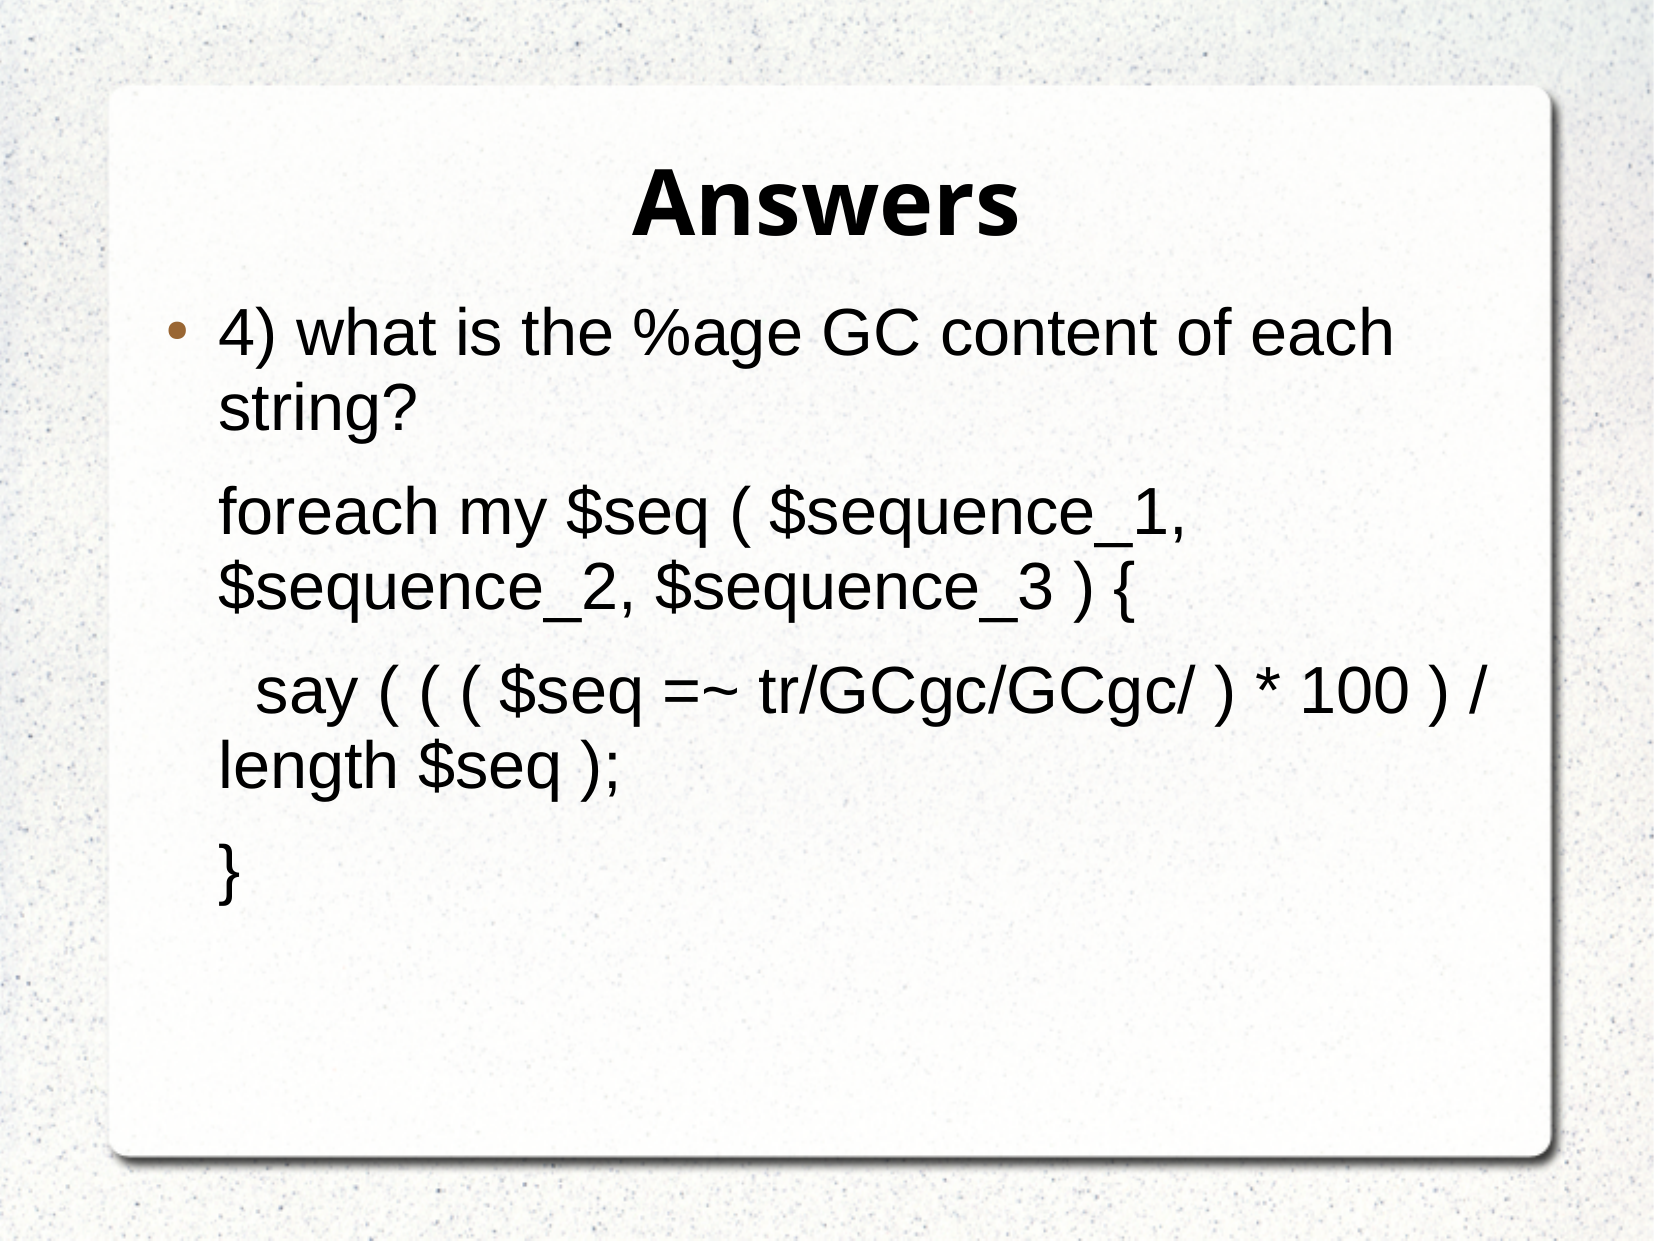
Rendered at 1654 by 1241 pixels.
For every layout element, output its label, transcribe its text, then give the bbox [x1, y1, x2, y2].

picture [0, 0, 1654, 1241]
title Answers [118, 96, 1536, 304]
list 4) what is the %age GC content of each string? foreach my $seq ( $sequence_1, $sequence_2, $sequence_3 ) { say ( ( ( $seq =~ tr/GCgc/GCgc/ ) * 100 ) / length $seq ); } [147, 295, 1506, 931]
